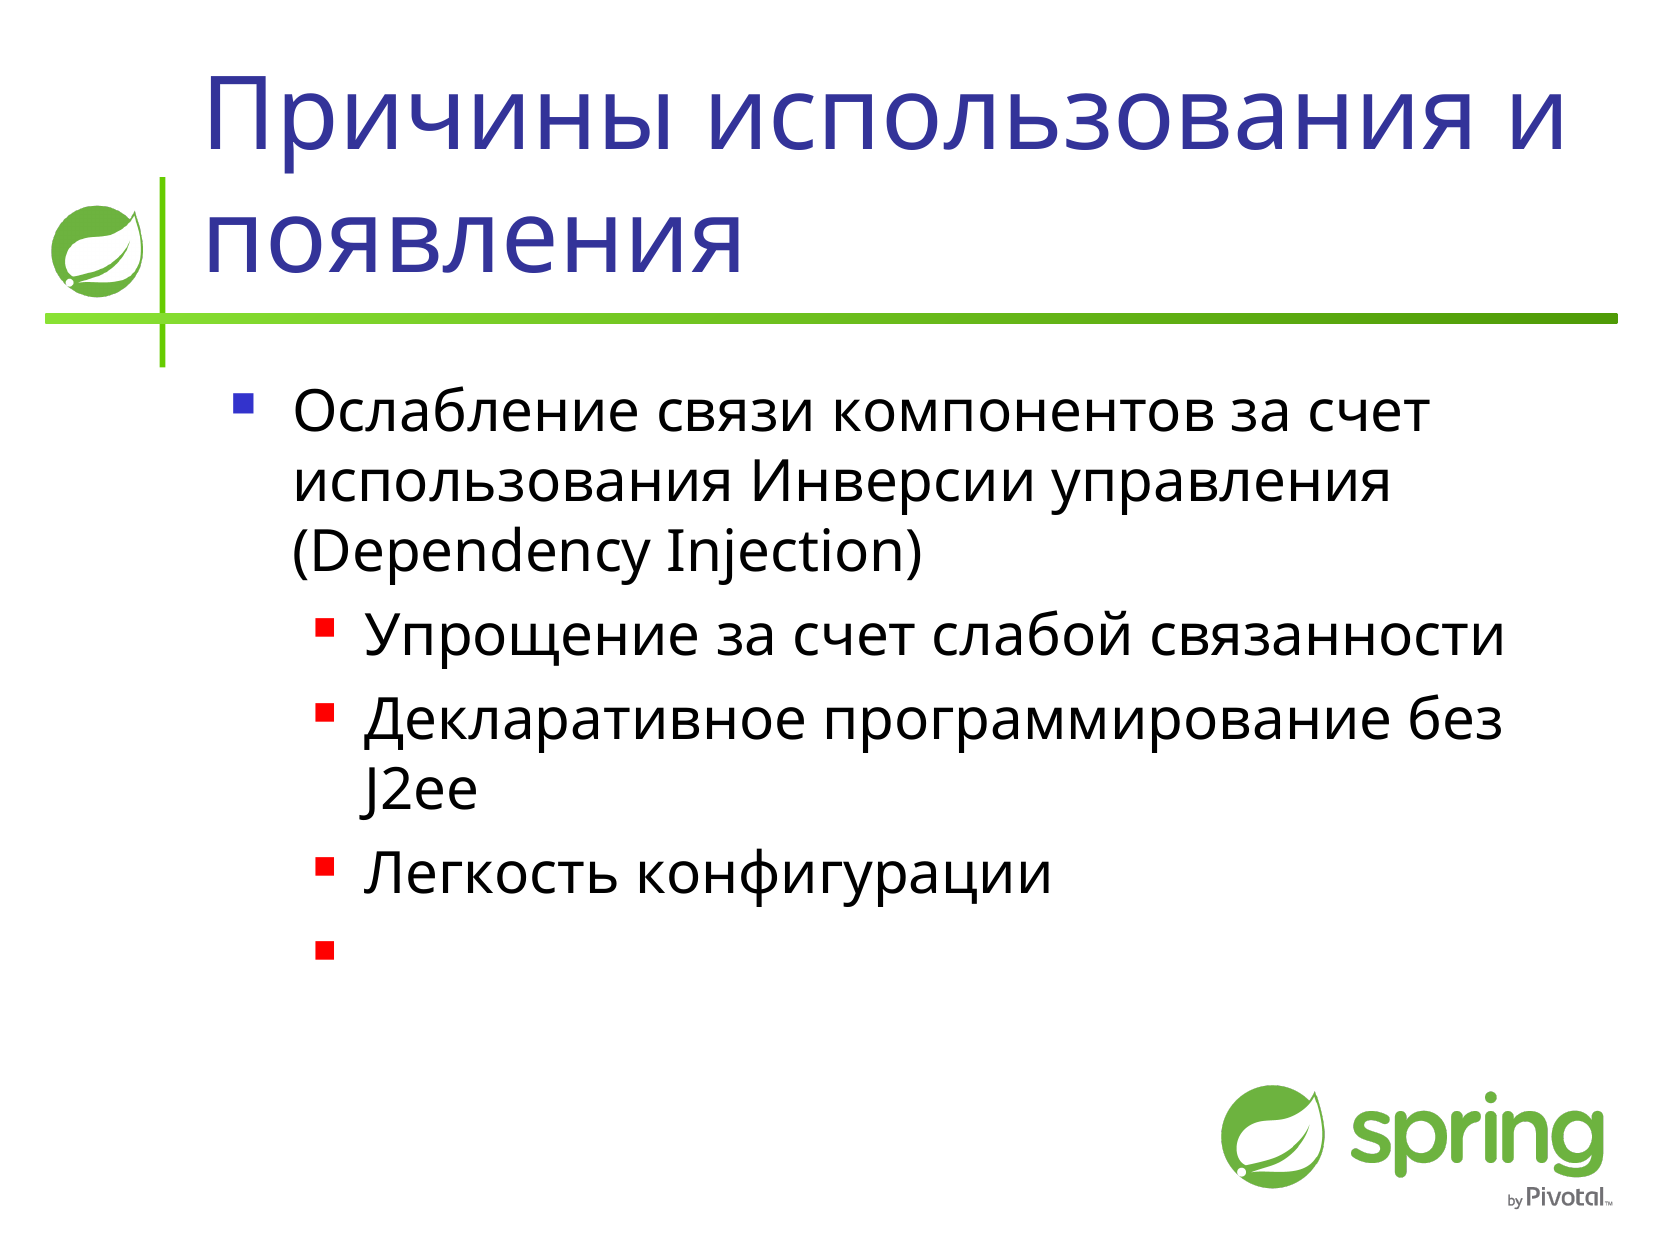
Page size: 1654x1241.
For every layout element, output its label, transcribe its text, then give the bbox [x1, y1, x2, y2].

list Ослабление связи компонентов за счет использования Инверсии управления (Dependency Injection) Упрощение за счет слабой связанности Декларативное программирование без J2ee Легкость конфигурации [213, 364, 1620, 1109]
title Причины использования и появления [185, 94, 1595, 301]
picture [1216, 1109, 1618, 1212]
